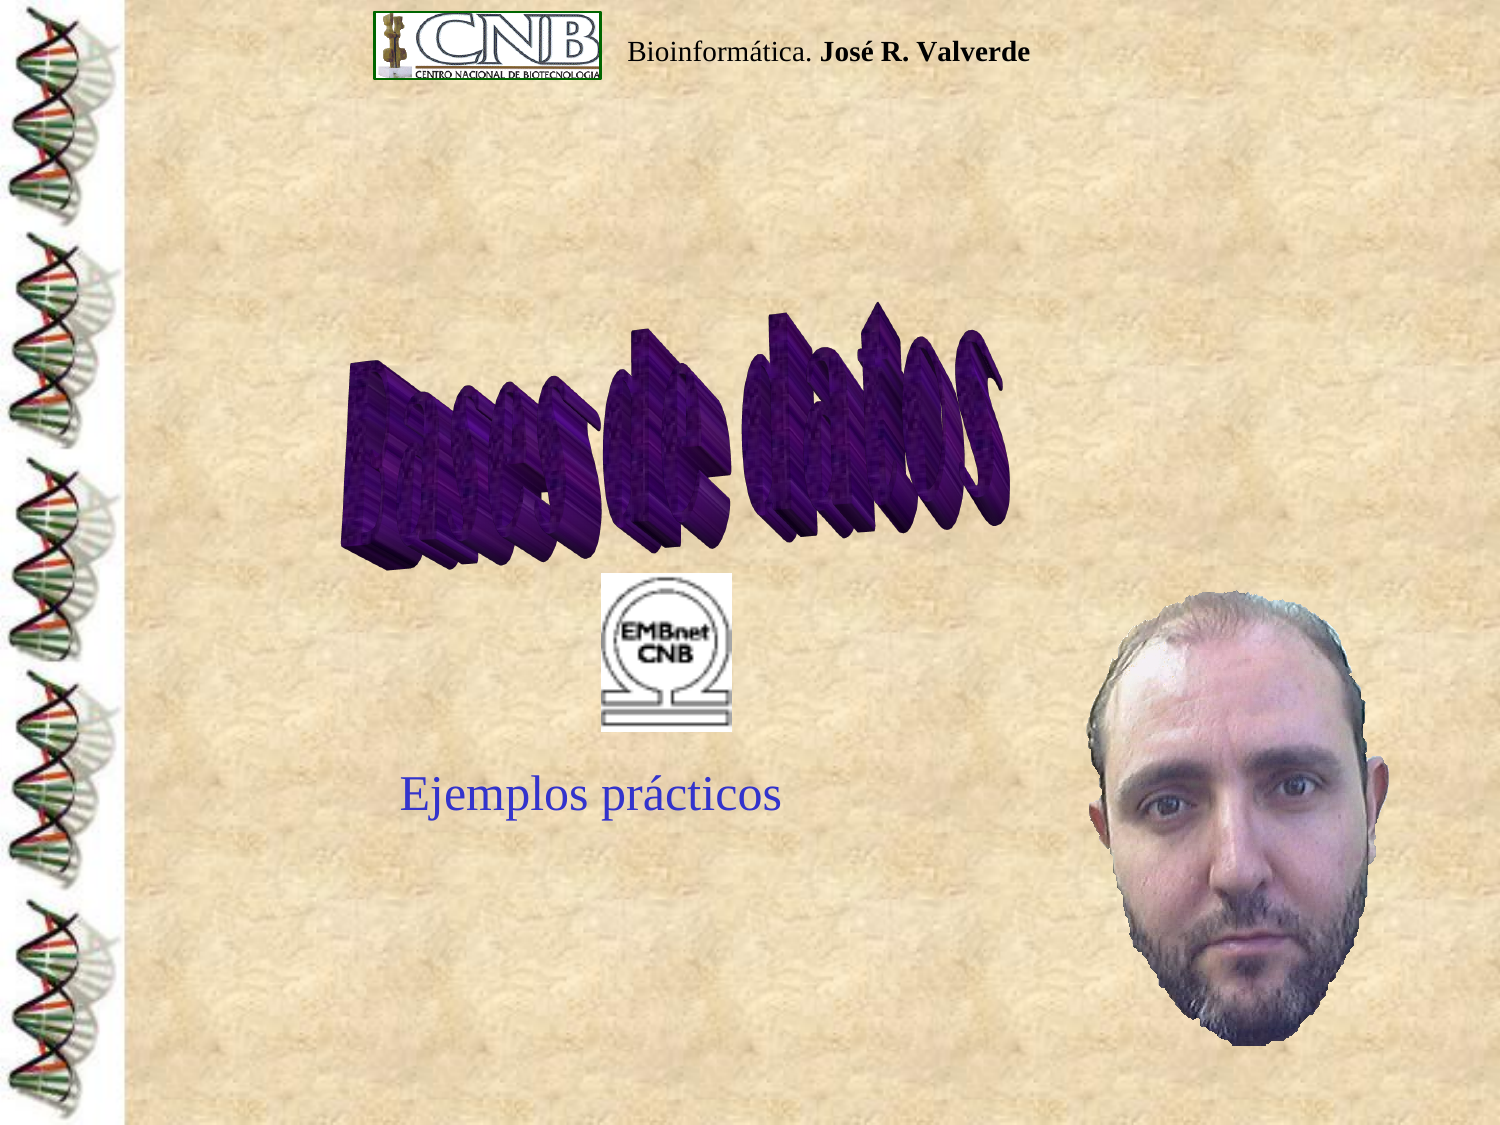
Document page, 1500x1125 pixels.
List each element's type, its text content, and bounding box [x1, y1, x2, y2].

text_box Ejemplos prácticos [384, 754, 979, 863]
picture [0, 0, 1500, 1125]
text_box Bioinformática. José R. Valverde [612, 24, 1378, 85]
